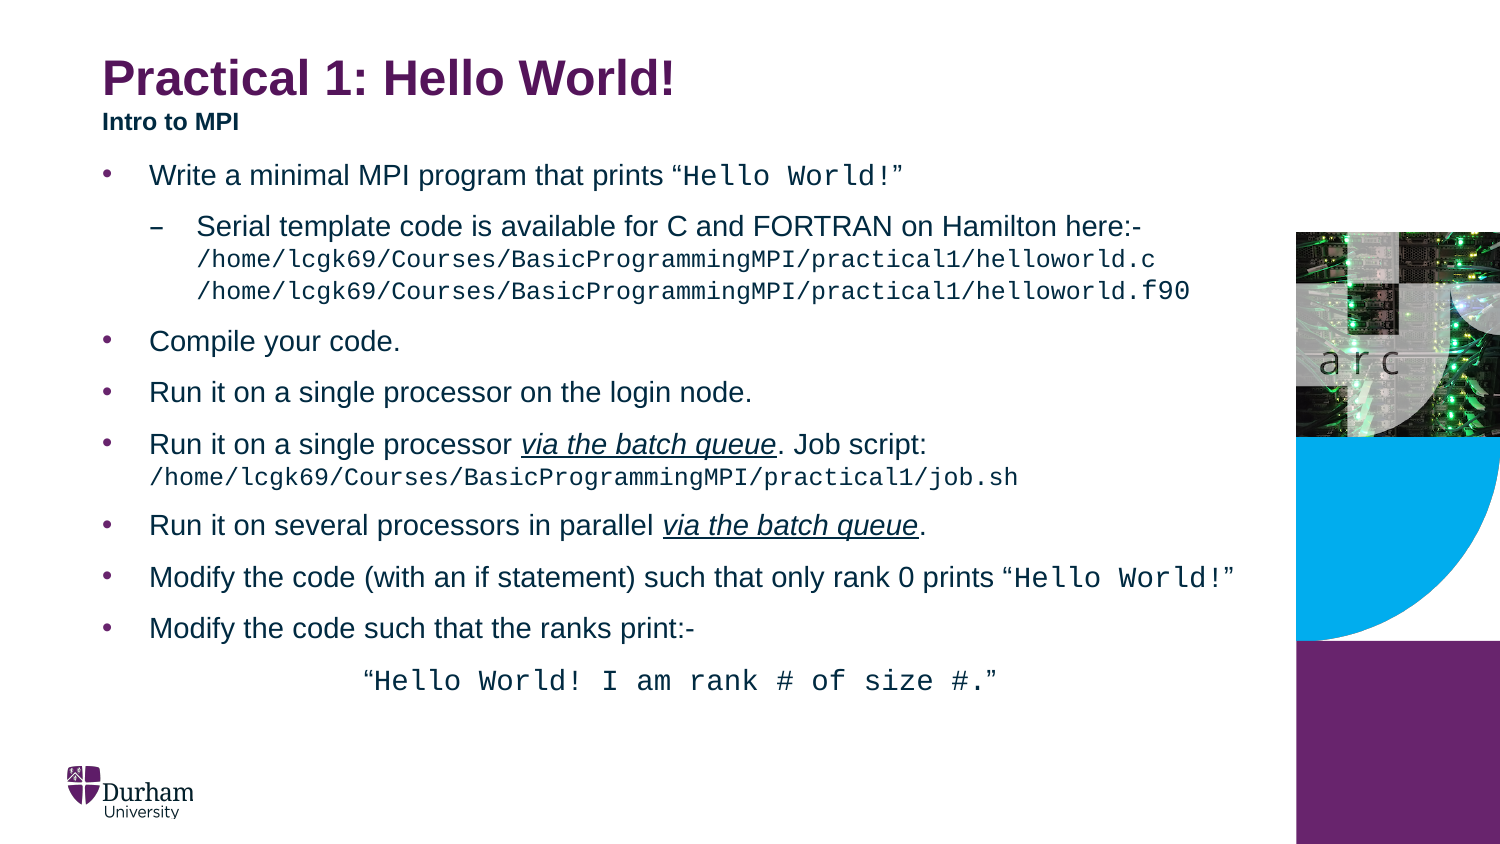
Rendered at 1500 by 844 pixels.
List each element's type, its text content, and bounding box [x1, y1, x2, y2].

list Write a minimal MPI program that prints “Hello World!” Serial template code is available for C and FORTRAN on Hamilton here:- /home/lcgk69/Courses/BasicProgrammingMPI/practical1/helloworld.c /home/lcgk69/Courses/BasicProgrammingMPI/practical1/helloworld.f90 Compile your code. Run it on a single processor on the login node. Run it on a single processor via the batch queue. Job script: /home/lcgk69/Courses/BasicProgrammingMPI/practical1/job.sh Run it on several processors in parallel via the batch queue. Modify the code (with an if statement) such that only rank 0 prints “Hello World!” Modify the code such that the ranks print:- “Hello World! I am rank # of size #.” [101, 156, 1258, 494]
title Practical 1: Hello World! Intro to MPI [101, 45, 1399, 187]
picture [1332, 467, 1500, 640]
picture [67, 766, 193, 819]
picture [1296, 232, 1500, 436]
text_box [1296, 640, 1500, 844]
